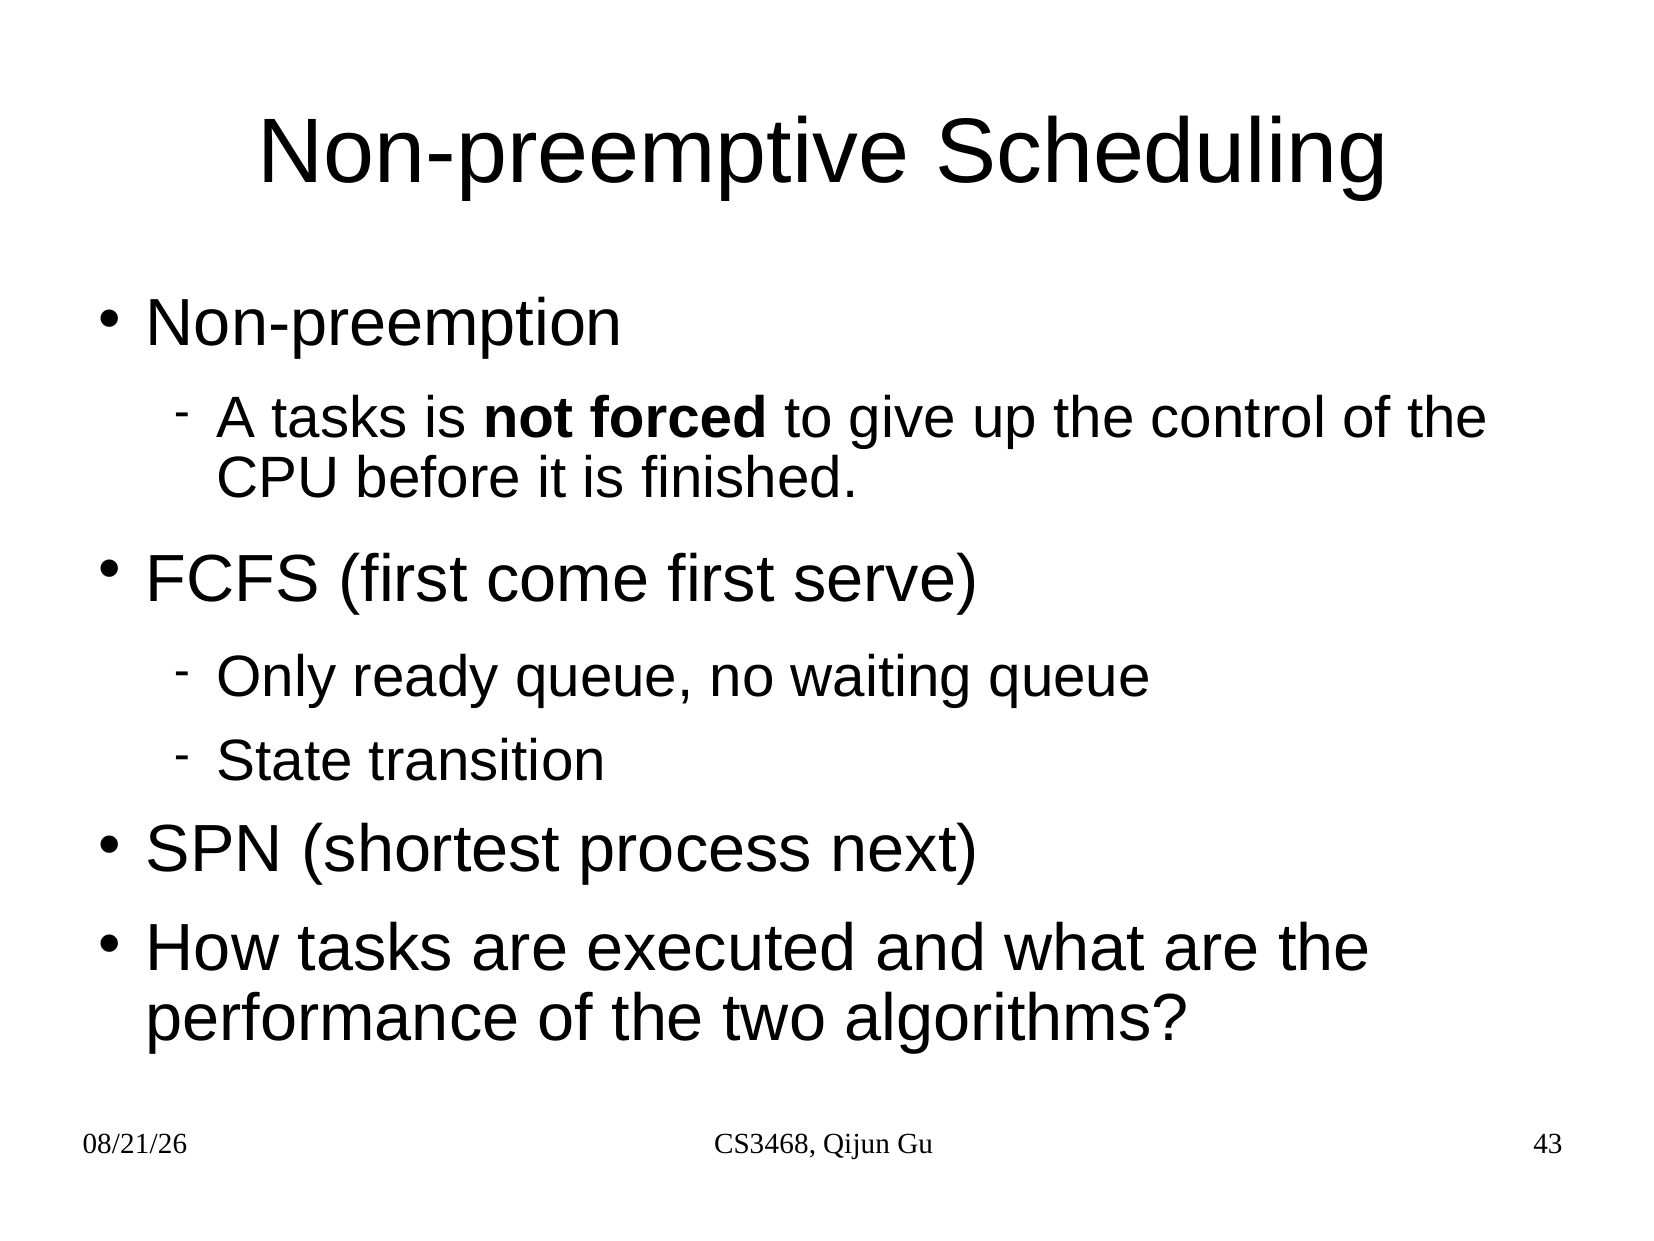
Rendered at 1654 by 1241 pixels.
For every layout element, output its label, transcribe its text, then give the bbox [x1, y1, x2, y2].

title Non-preemptive Scheduling [82, 56, 1566, 245]
list Non-preemption A tasks is not forced to give up the control of the CPU before it is finished. FCFS (first come first serve)‏ Only ready queue, no waiting queue State transition SPN (shortest process next) How tasks are executed and what are the performance of the two algorithms? [82, 290, 1566, 1104]
